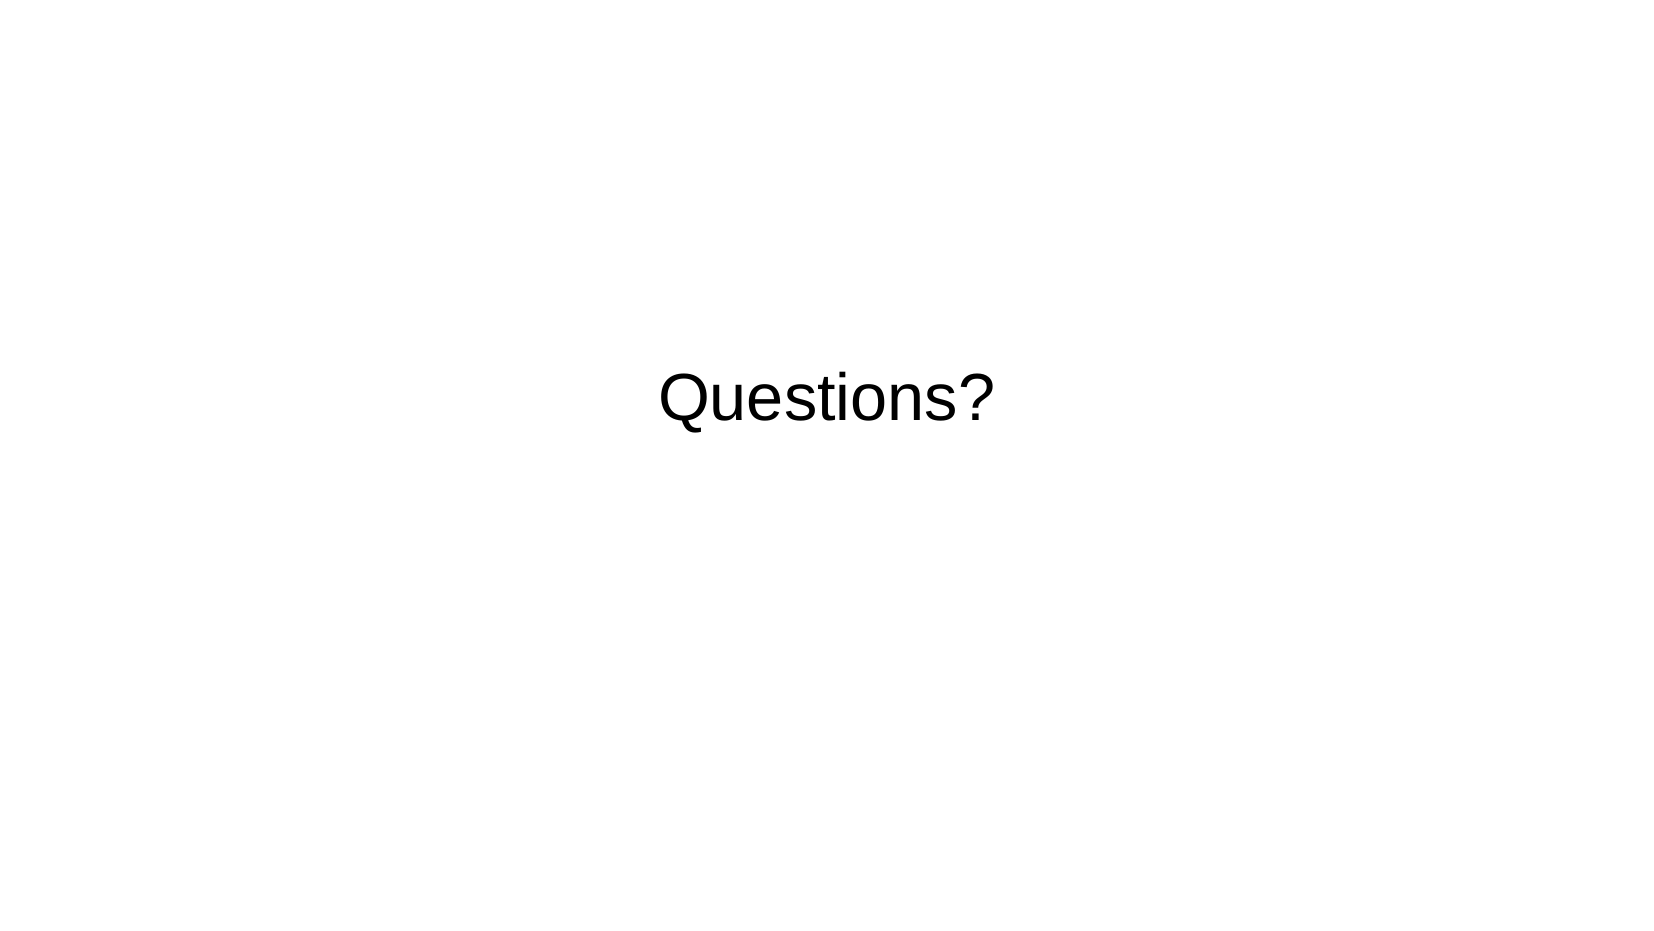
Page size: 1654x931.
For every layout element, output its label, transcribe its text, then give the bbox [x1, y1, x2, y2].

subtitle Questions? [82, 37, 1571, 757]
